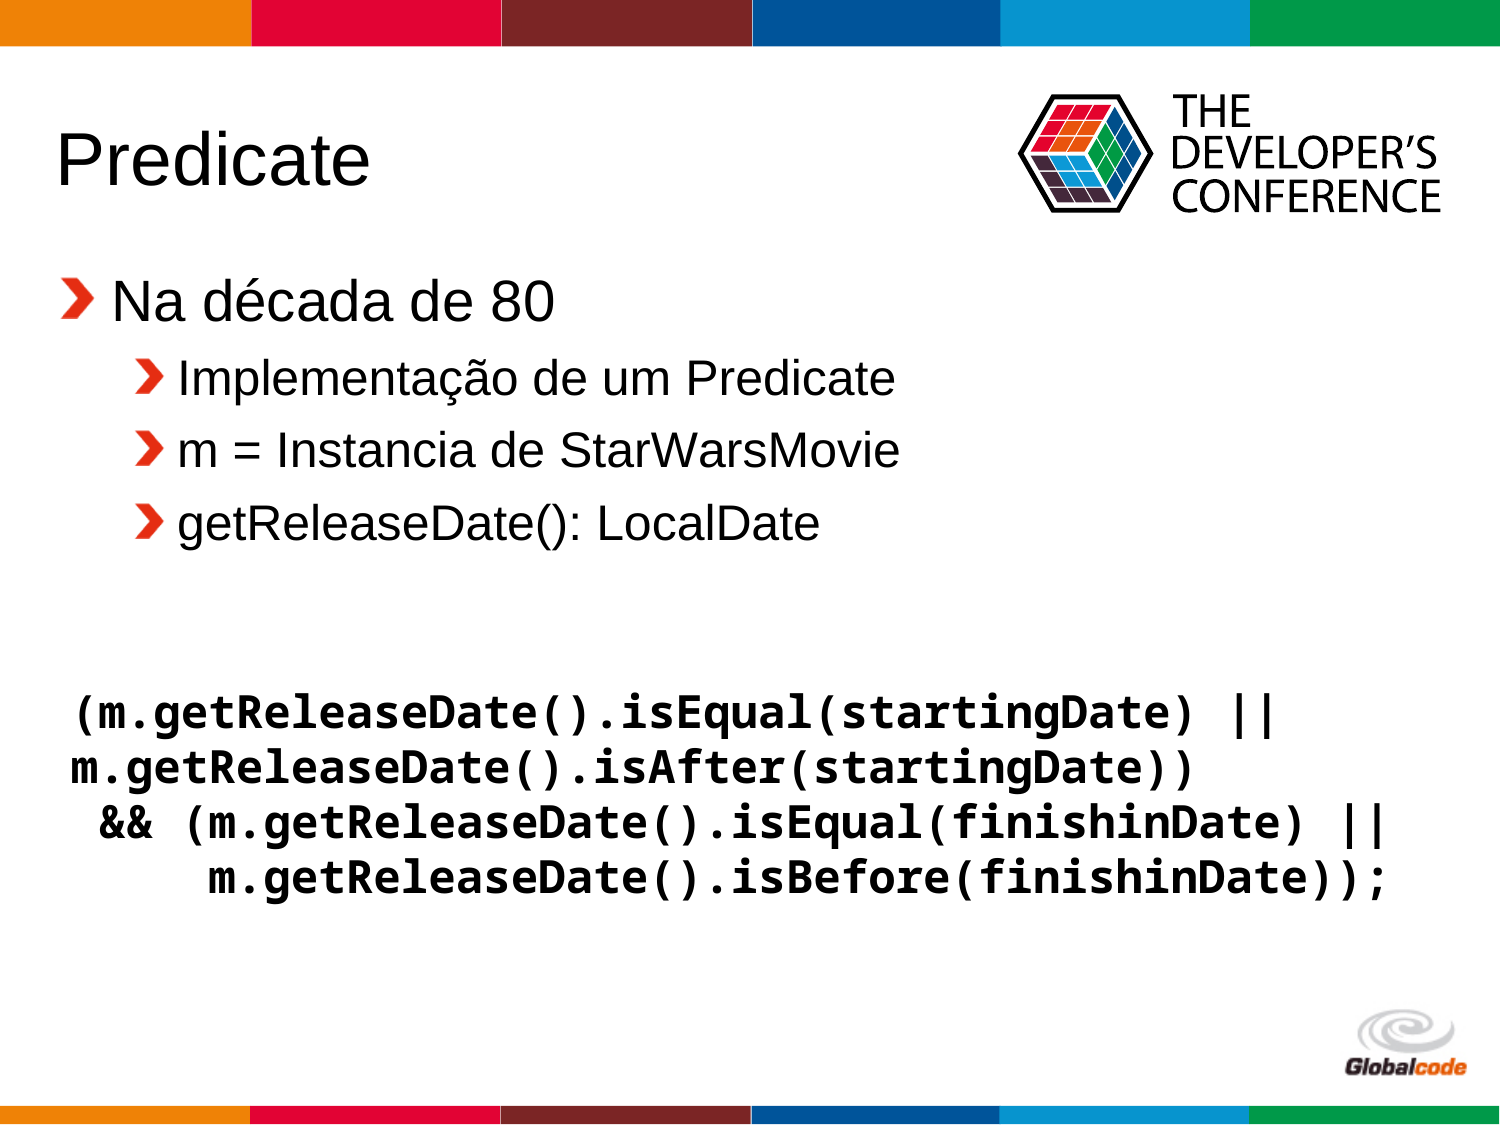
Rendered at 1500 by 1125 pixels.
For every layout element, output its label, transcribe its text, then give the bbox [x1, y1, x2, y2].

list Na década de 80 Implementação de um Predicate m = Instancia de StarWarsMovie getReleaseDate(): LocalDate [41, 255, 1459, 1000]
text_box (m.getReleaseDate().isEqual(startingDate) || m.getReleaseDate().isAfter(startingDate)) && (m.getReleaseDate().isEqual(finishinDate) || m.getReleaseDate().isBefore(finishinDate)); [56, 675, 1441, 931]
title Predicate [41, 79, 975, 232]
picture [1328, 964, 1486, 1105]
